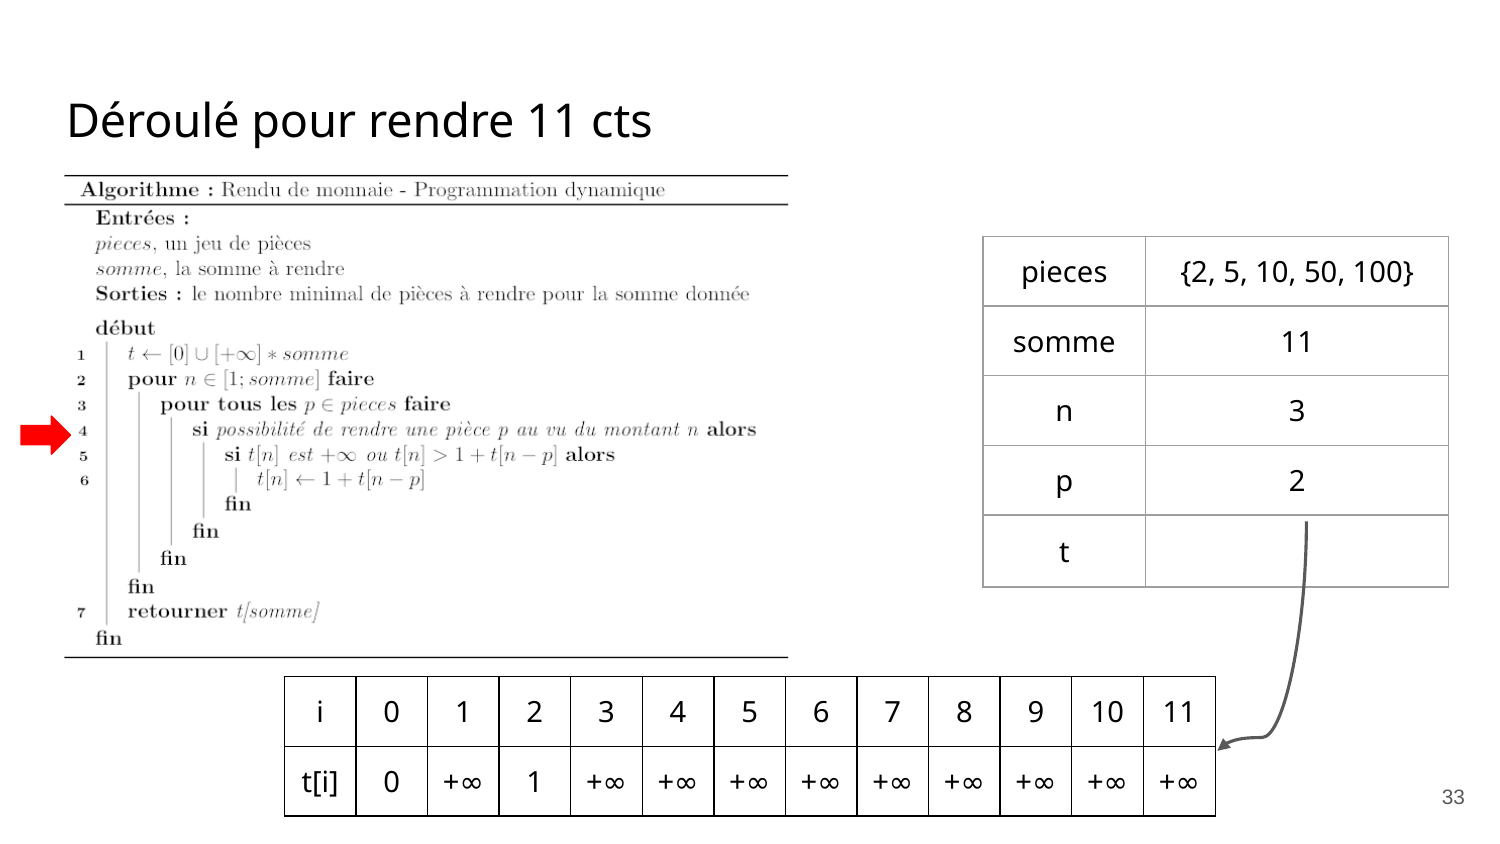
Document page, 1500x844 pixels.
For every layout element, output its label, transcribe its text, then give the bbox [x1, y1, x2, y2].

text_box [21, 416, 71, 455]
table_cell +∞ [858, 747, 928, 815]
table_header 1 [428, 677, 498, 746]
table_cell 1 [500, 747, 570, 815]
table_header 9 [1001, 677, 1071, 746]
title Déroulé pour rendre 11 cts [51, 72, 1449, 167]
table_header {2, 5, 10, 50, 100} [1146, 237, 1448, 305]
table_cell +∞ [643, 747, 713, 815]
table_cell t[i] [285, 747, 355, 815]
table_cell [1146, 516, 1448, 586]
table_cell +∞ [428, 747, 498, 815]
table_header 4 [643, 677, 713, 746]
table_header 5 [715, 677, 785, 746]
table_header 3 [571, 677, 642, 746]
table_header 8 [929, 677, 999, 746]
table_cell 11 [1146, 307, 1448, 375]
table_cell +∞ [1144, 747, 1215, 815]
table_cell 0 [357, 747, 427, 815]
picture [63, 173, 789, 660]
table_cell somme [984, 307, 1145, 375]
table_cell p [984, 446, 1145, 514]
table_cell +∞ [786, 747, 856, 815]
table_cell 3 [1146, 376, 1448, 445]
table_header pieces [984, 237, 1145, 305]
table_header 10 [1072, 677, 1143, 746]
table_header 0 [357, 677, 427, 746]
table_cell +∞ [929, 747, 999, 815]
table_cell 2 [1146, 446, 1448, 514]
table_cell +∞ [1072, 747, 1143, 815]
table_cell n [984, 376, 1145, 445]
table_cell +∞ [1001, 747, 1071, 815]
table_cell +∞ [715, 747, 785, 815]
slide_number <numéro> [1389, 764, 1480, 830]
table_header 7 [858, 677, 928, 746]
table_cell +∞ [571, 747, 642, 815]
table_header 2 [500, 677, 570, 746]
table_header 11 [1144, 677, 1215, 746]
table_cell t [984, 516, 1145, 586]
table_header i [285, 677, 355, 746]
table_header 6 [786, 677, 856, 746]
